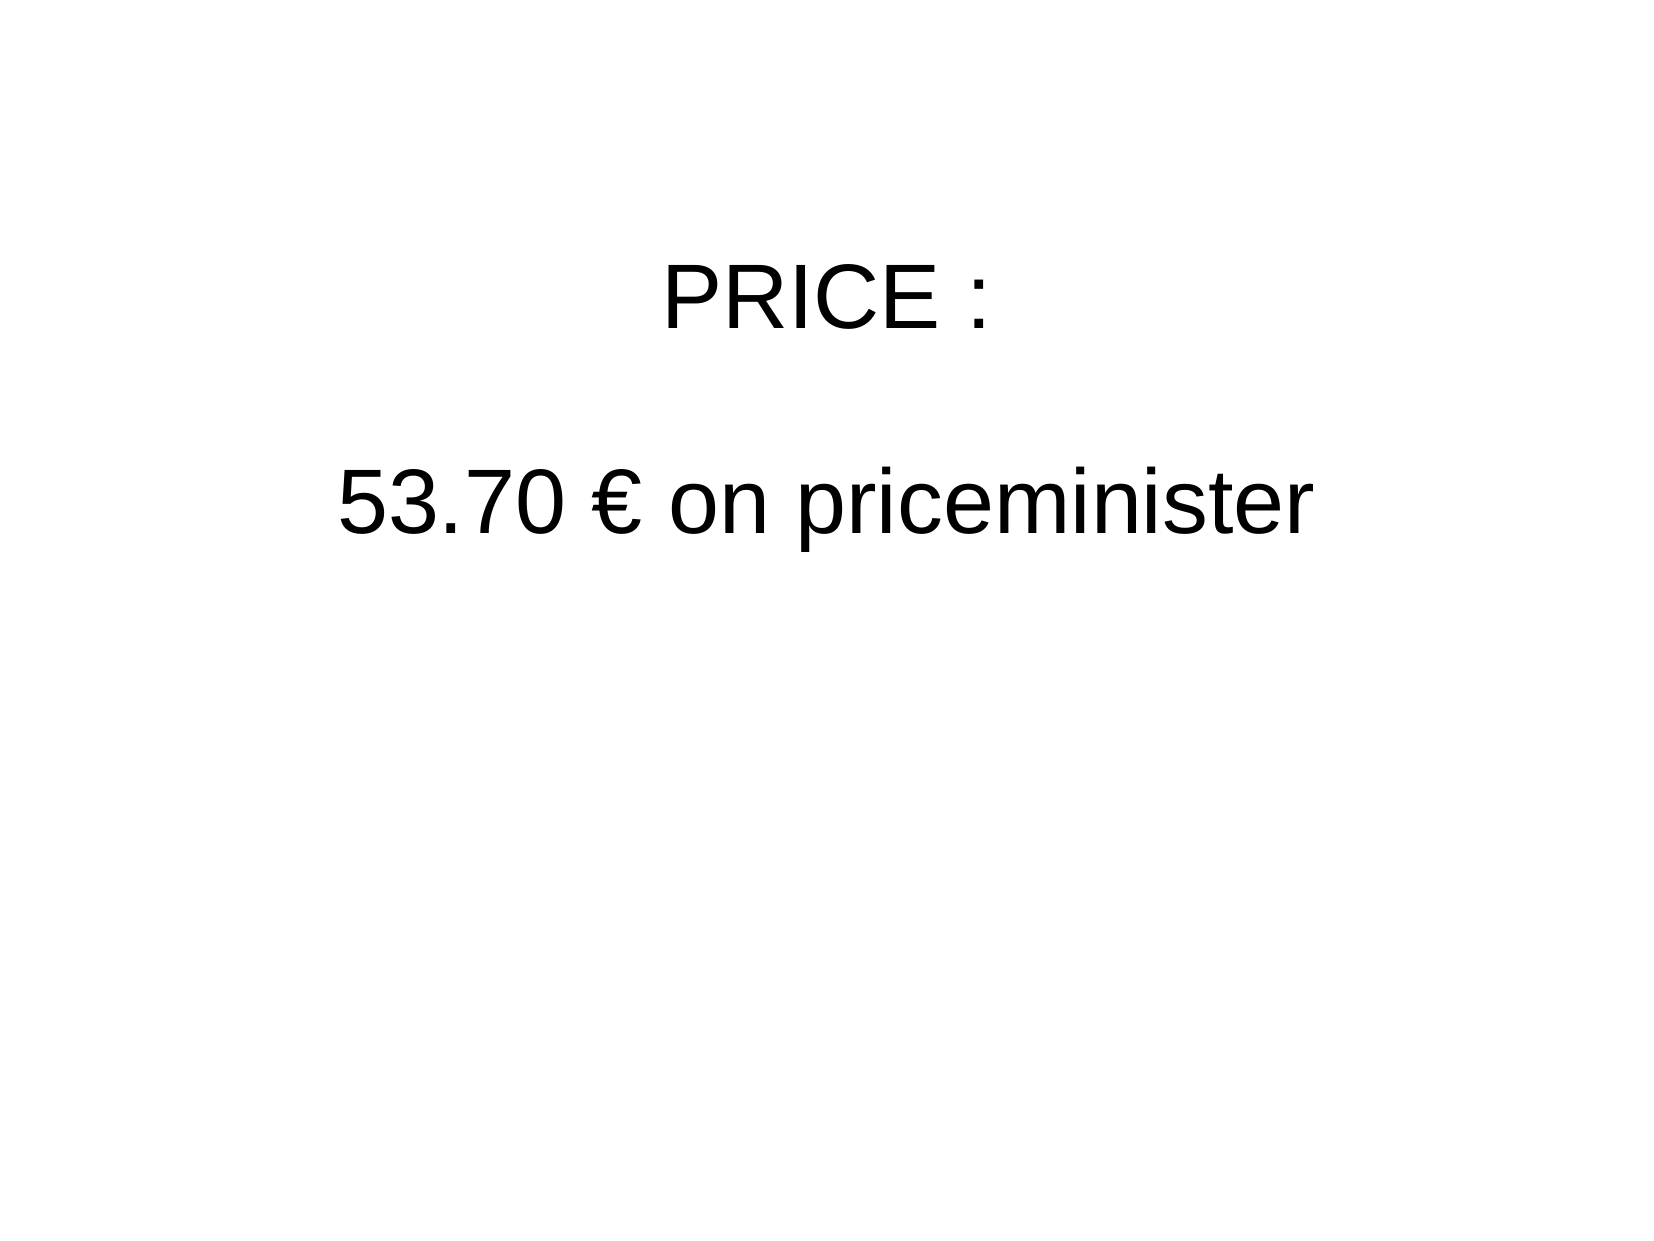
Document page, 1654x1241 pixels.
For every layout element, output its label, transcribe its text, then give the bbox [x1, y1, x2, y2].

title PRICE : 53.70 € on priceminister [82, 245, 1571, 553]
